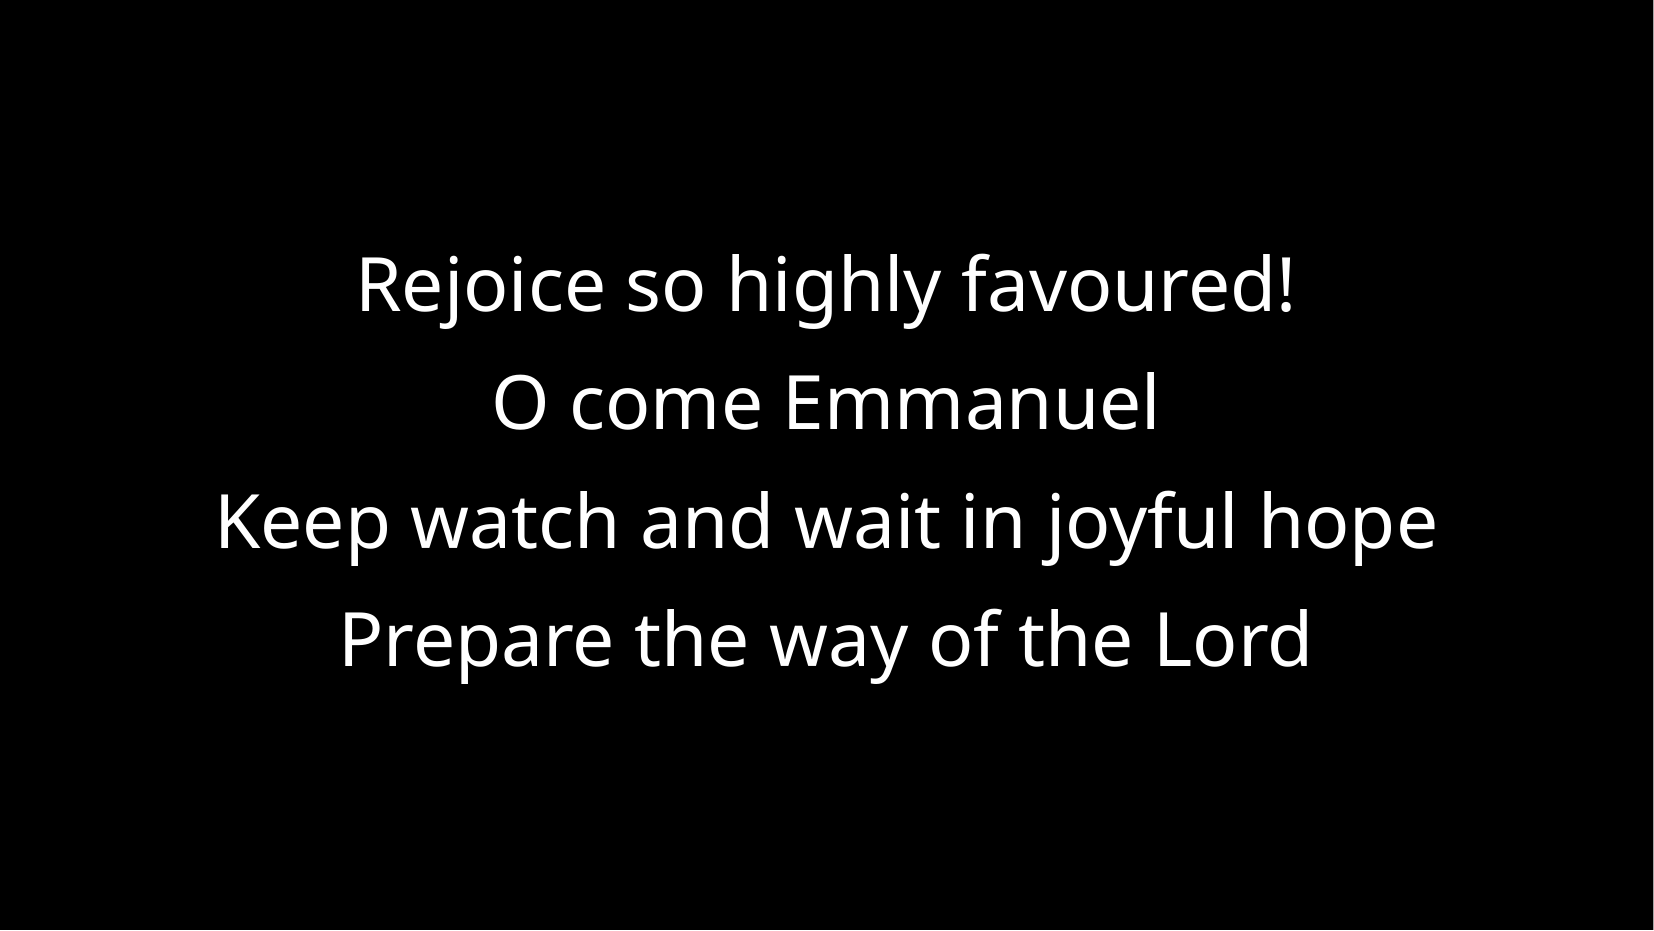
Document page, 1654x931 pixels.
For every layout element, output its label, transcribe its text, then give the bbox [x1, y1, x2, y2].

list Rejoice so highly favoured! O come Emmanuel Keep watch and wait in joyful hope Prepare the way of the Lord [0, 230, 1653, 770]
